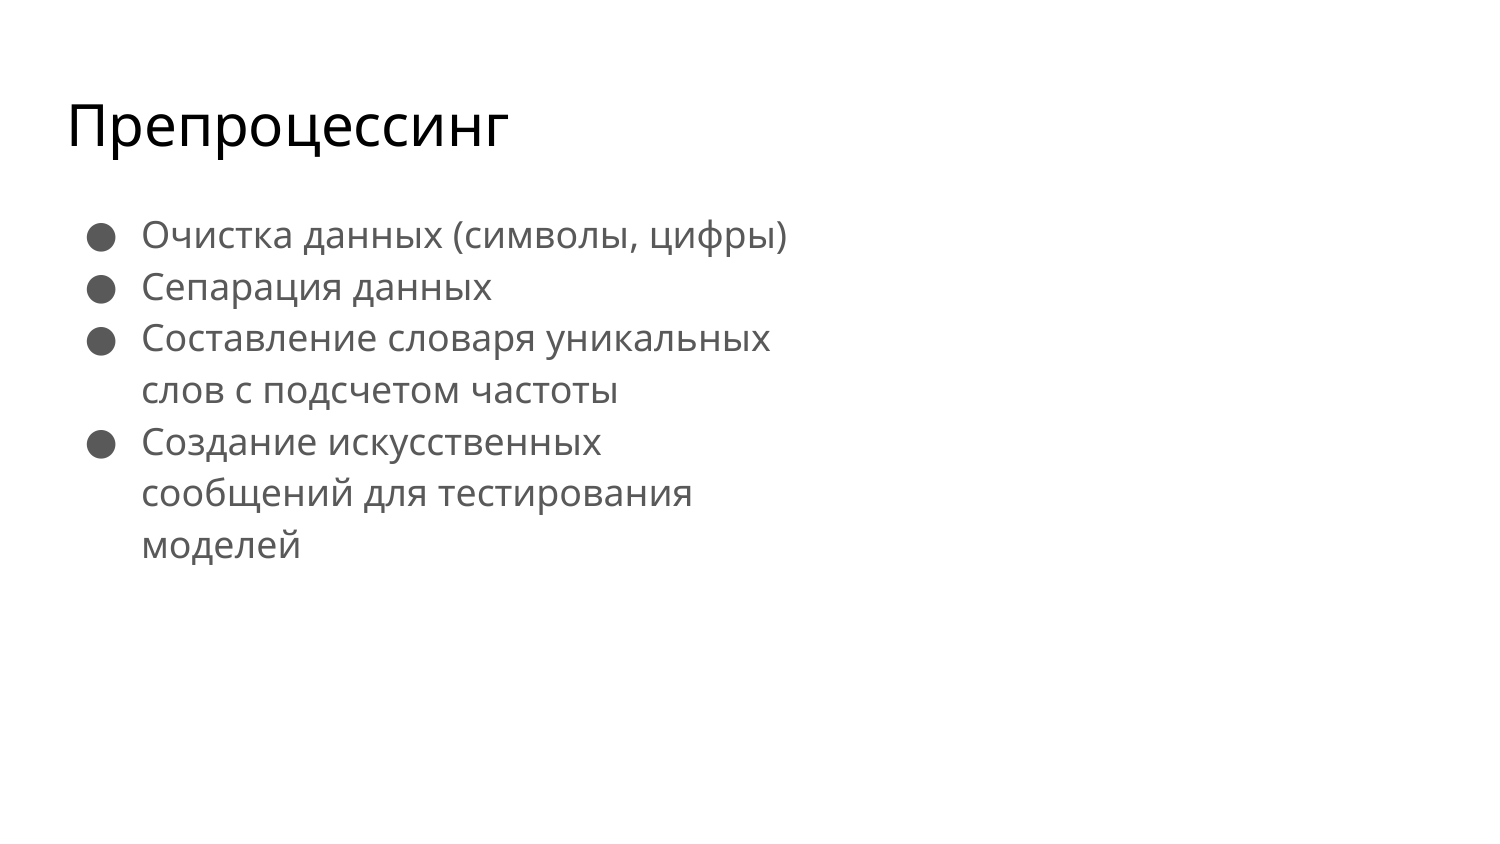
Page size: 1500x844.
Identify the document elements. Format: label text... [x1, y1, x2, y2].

list Очистка данных (символы, цифры) Сепарация данных Составление словаря уникальных слов с подсчетом частоты Создание искусственных сообщений для тестирования моделей [51, 189, 815, 750]
title Препроцессинг [51, 72, 1449, 167]
